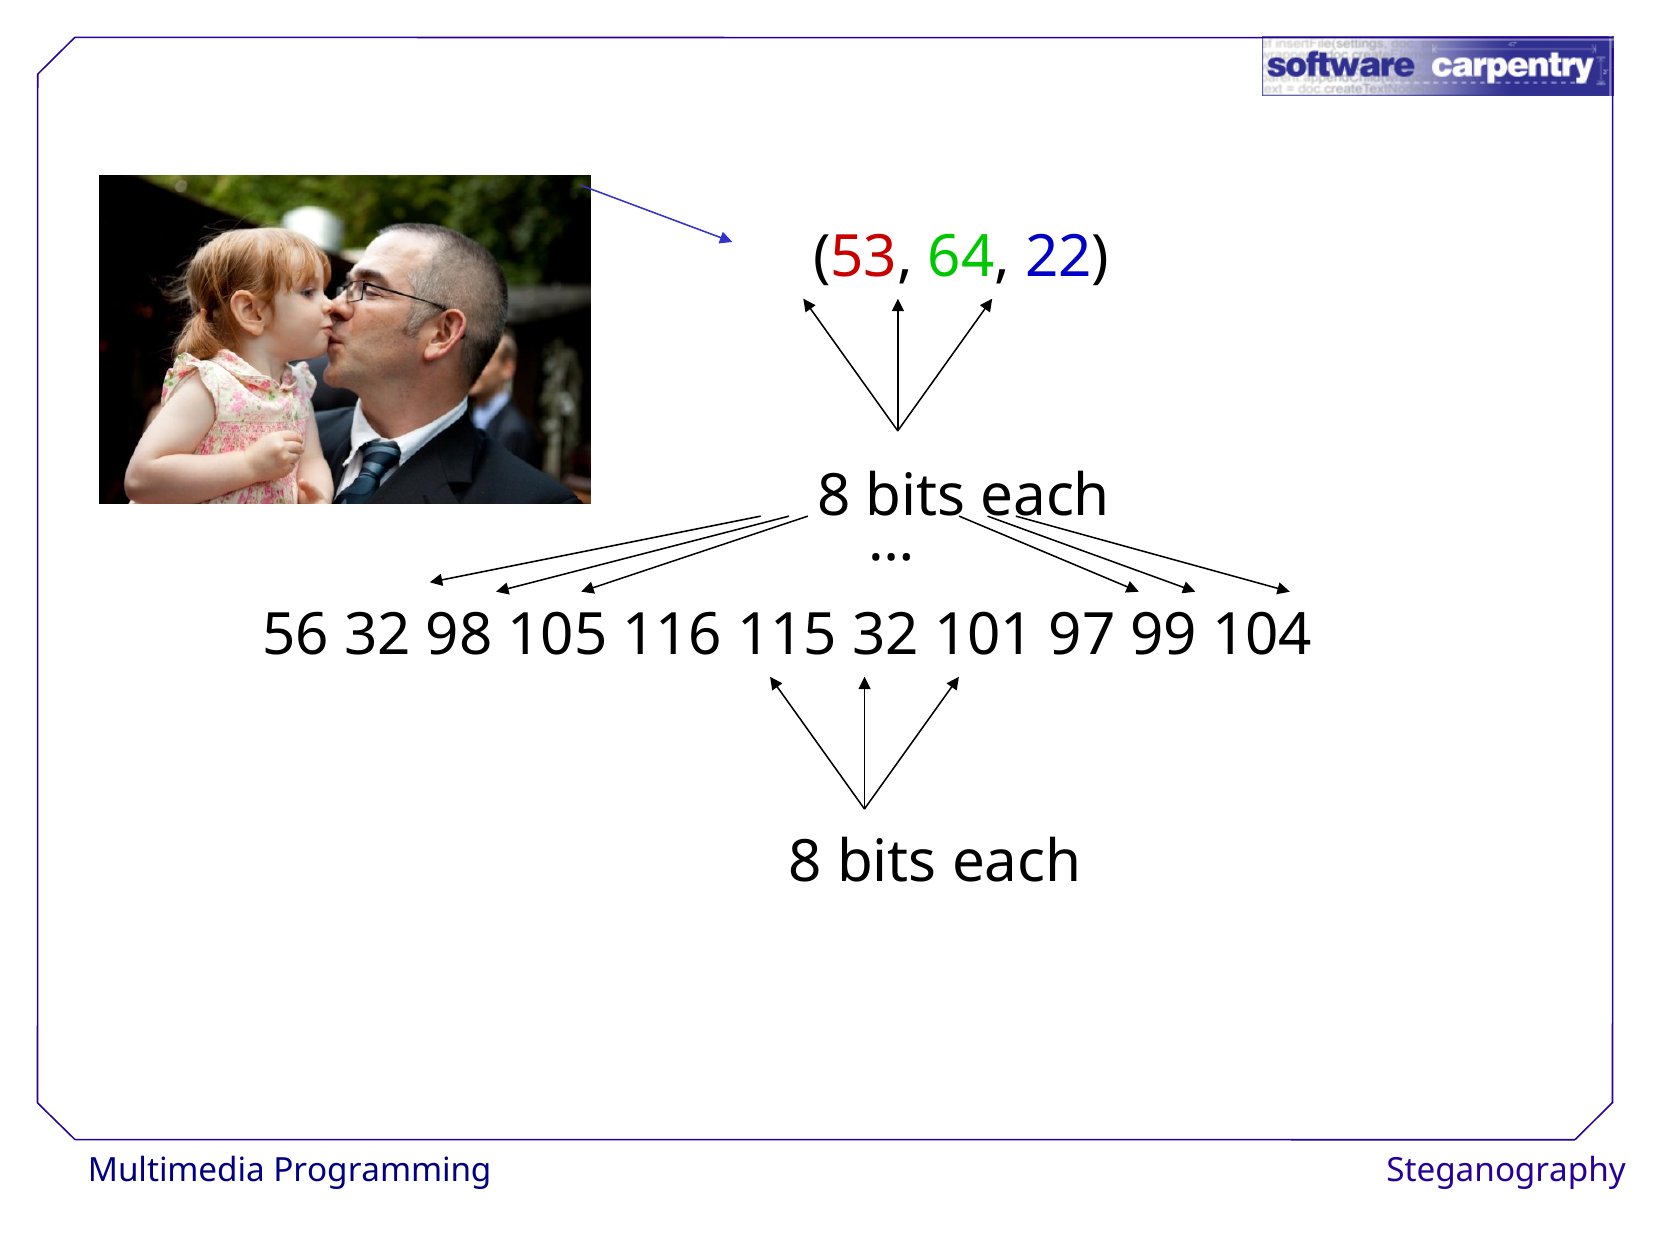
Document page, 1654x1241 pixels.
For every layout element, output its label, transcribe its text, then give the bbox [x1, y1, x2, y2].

text_box 56 32 98 105 116 115 32 101 97 99 104 [247, 553, 1478, 675]
picture [1262, 36, 1614, 96]
picture [99, 175, 591, 504]
text_box 8 bits each [652, 414, 1125, 535]
text_box 8 bits each [623, 780, 1097, 902]
text_box … [853, 459, 931, 580]
text_box 8 bits each [865, 780, 883, 805]
text_box 8 bits each [846, 780, 864, 805]
text_box (53, 64, 22) [648, 175, 1124, 297]
